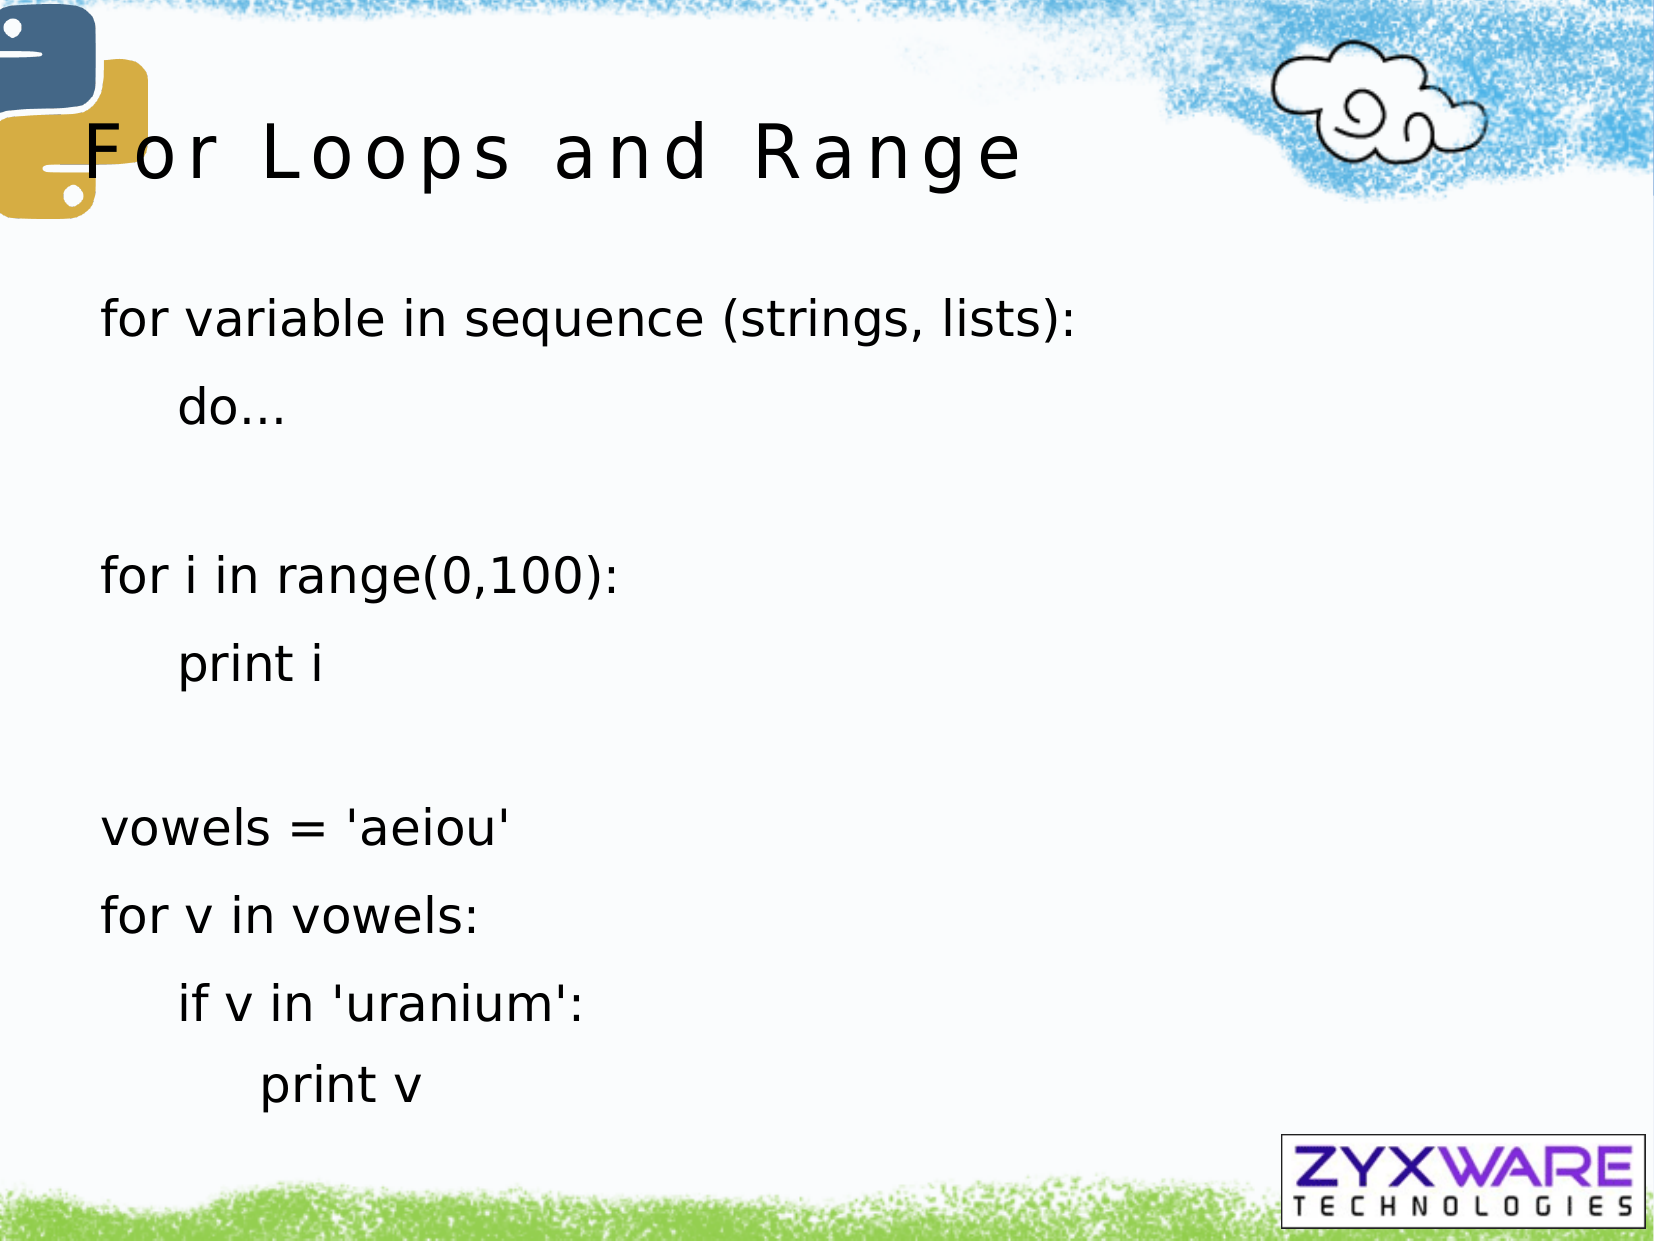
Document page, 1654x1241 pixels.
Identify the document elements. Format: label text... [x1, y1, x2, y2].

title For Loops and Range [82, 49, 1571, 257]
picture [0, 0, 1654, 1241]
list for variable in sequence (strings, lists): do... for i in range(0,100): print i vowels = 'aeiou' for v in vowels: if v in 'uranium': print v [82, 290, 1571, 1115]
